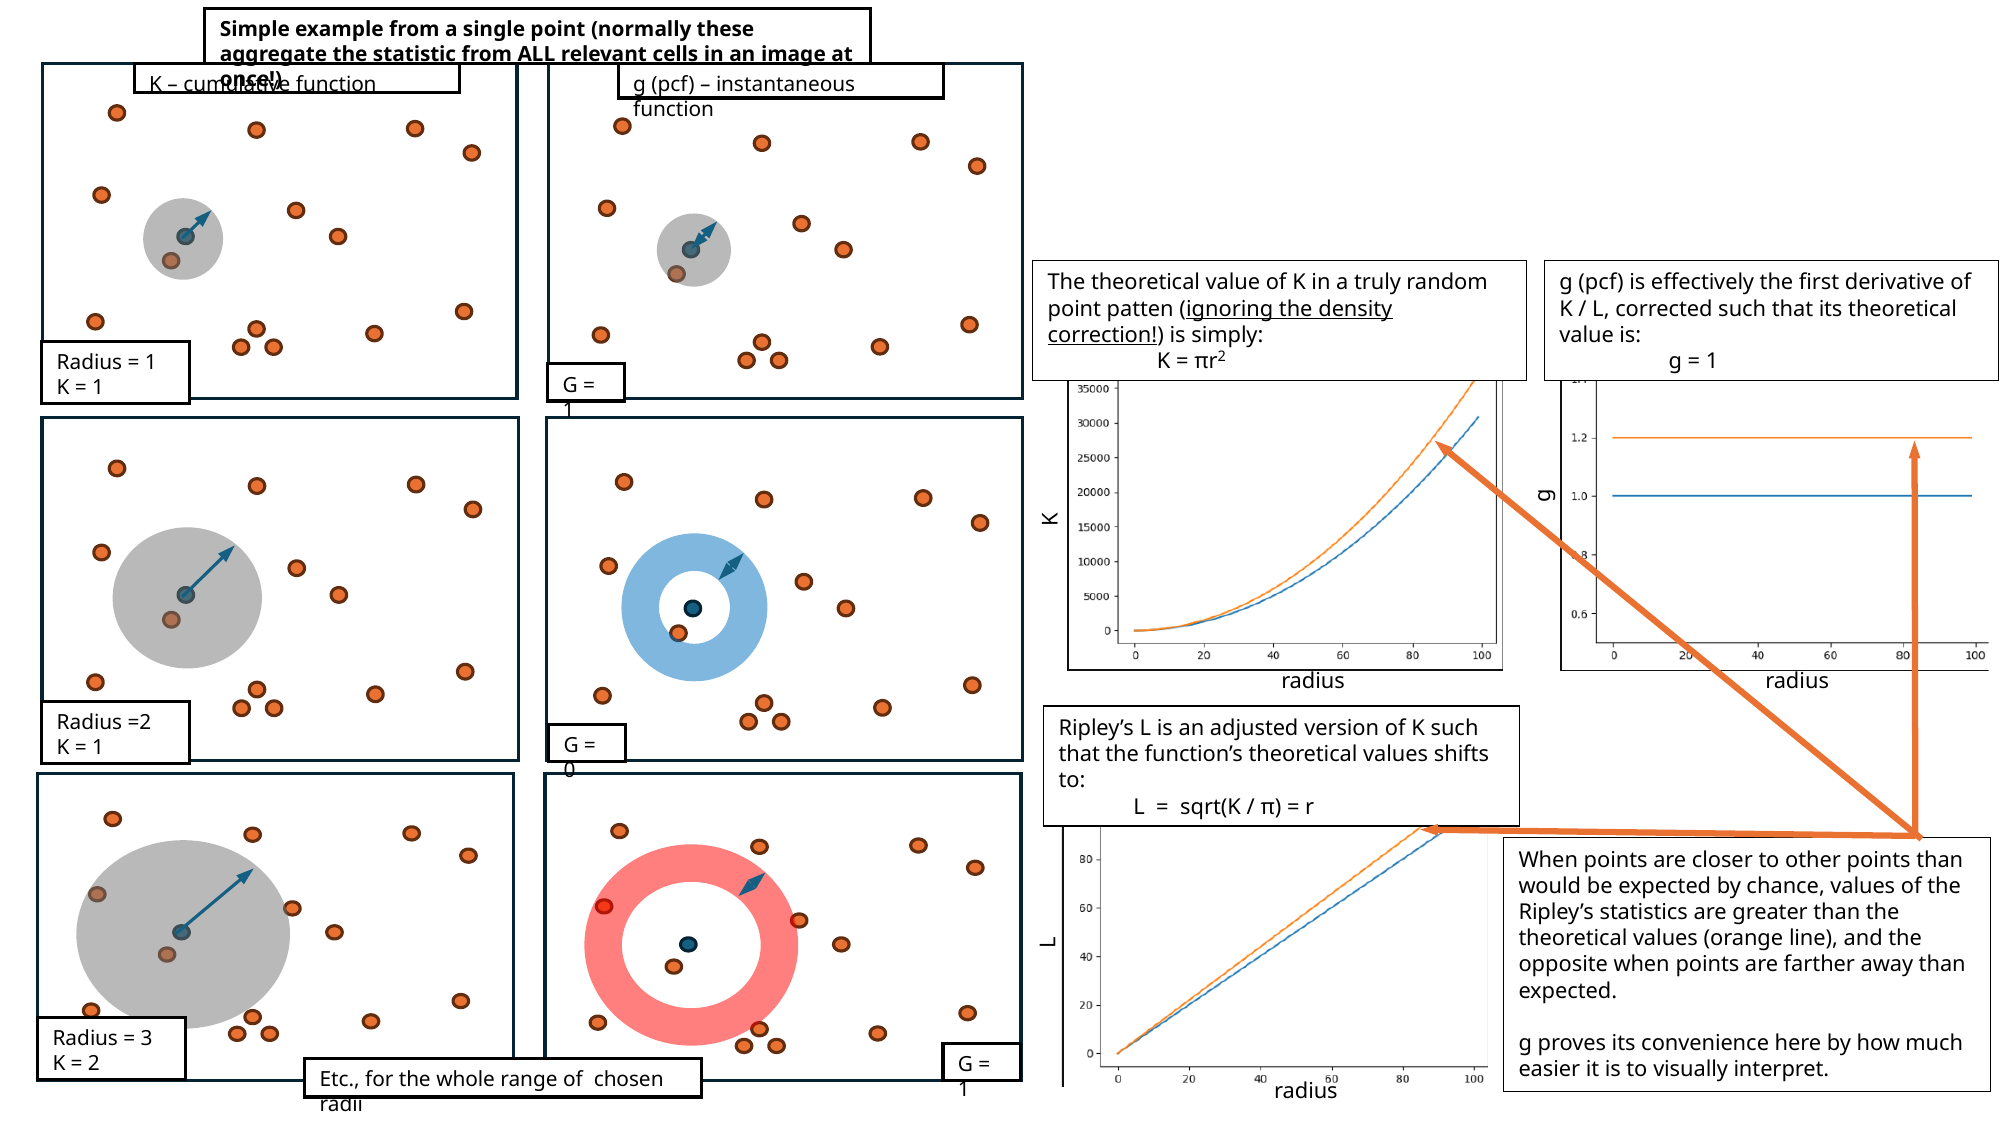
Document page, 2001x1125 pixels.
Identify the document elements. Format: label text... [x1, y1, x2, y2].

picture [1560, 549, 1710, 671]
picture [1067, 381, 1503, 671]
text_box Ripley’s L is an adjusted version of K such that the function’s theoretical values shifts to: L = sqrt(K / π) = r [1043, 706, 1520, 801]
text_box Radius =2 K = 1 [42, 701, 189, 764]
text_box radius [1266, 659, 1380, 702]
text_box K [1028, 468, 1071, 542]
text_box [546, 418, 1023, 760]
text_box G = 1 [548, 364, 625, 401]
text_box When points are closer to other points than would be expected by chance, values of the Ripley’s statistics are greater than the theoretical values (orange line), and the opposite when points are farther away than expected. g proves its convenience here by how much easier it is to visually interpret. [1503, 837, 1991, 1092]
text_box Etc., for the whole range of chosen radii [305, 1059, 702, 1097]
text_box K – cumulative function [134, 63, 459, 93]
text_box g (pcf) – instantaneous function [618, 63, 943, 98]
text_box [42, 63, 517, 398]
text_box Simple example from a single point (normally these aggregate the statistic from ALL relevant cells in an image at once!) [205, 8, 871, 63]
text_box radius [1259, 1068, 1373, 1111]
text_box The theoretical value of K in a truly random point patten (ignoring the density correction!) is simply: K = πr2 [1032, 260, 1527, 356]
text_box g [1520, 444, 1563, 518]
picture [1061, 827, 1488, 1087]
text_box [42, 418, 518, 760]
text_box G = 0 [549, 724, 626, 762]
text_box Radius = 1 K = 1 [42, 341, 189, 404]
text_box g (pcf) is effectively the first derivative of K / L, corrected such that its theoretical value is: g = 1 [1544, 260, 1999, 356]
text_box [38, 773, 514, 1081]
text_box L [1025, 890, 1068, 964]
text_box [545, 773, 1021, 1081]
text_box [548, 63, 1023, 398]
text_box G = 1 [943, 1043, 1020, 1081]
text_box radius [1750, 659, 1864, 702]
picture [1560, 381, 1989, 671]
text_box Radius = 3 K = 2 [38, 1017, 185, 1080]
